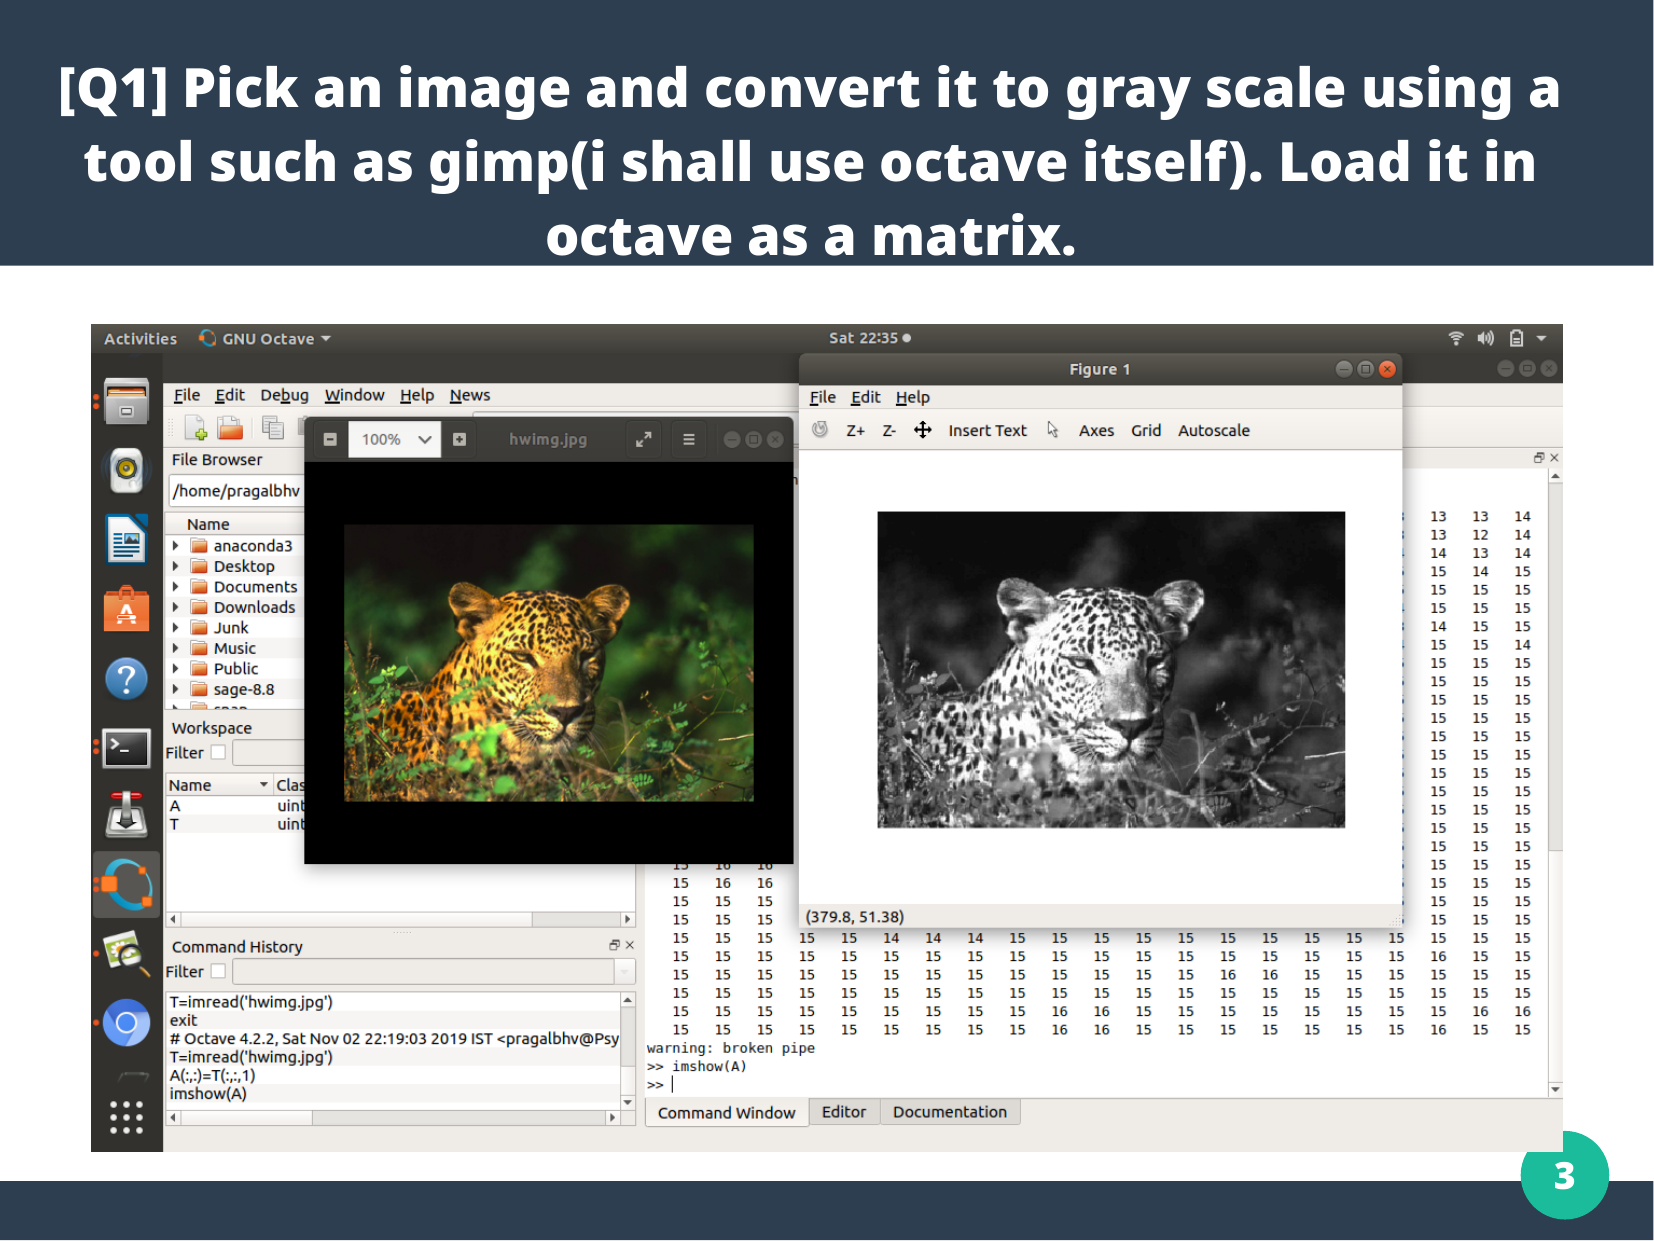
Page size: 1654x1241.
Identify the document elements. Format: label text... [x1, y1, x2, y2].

picture [91, 324, 1563, 1152]
title [Q1] Pick an image and convert it to gray scale using a tool such as gimp(i shall use octave itself). Load it in octave as a matrix. [59, 49, 1595, 207]
